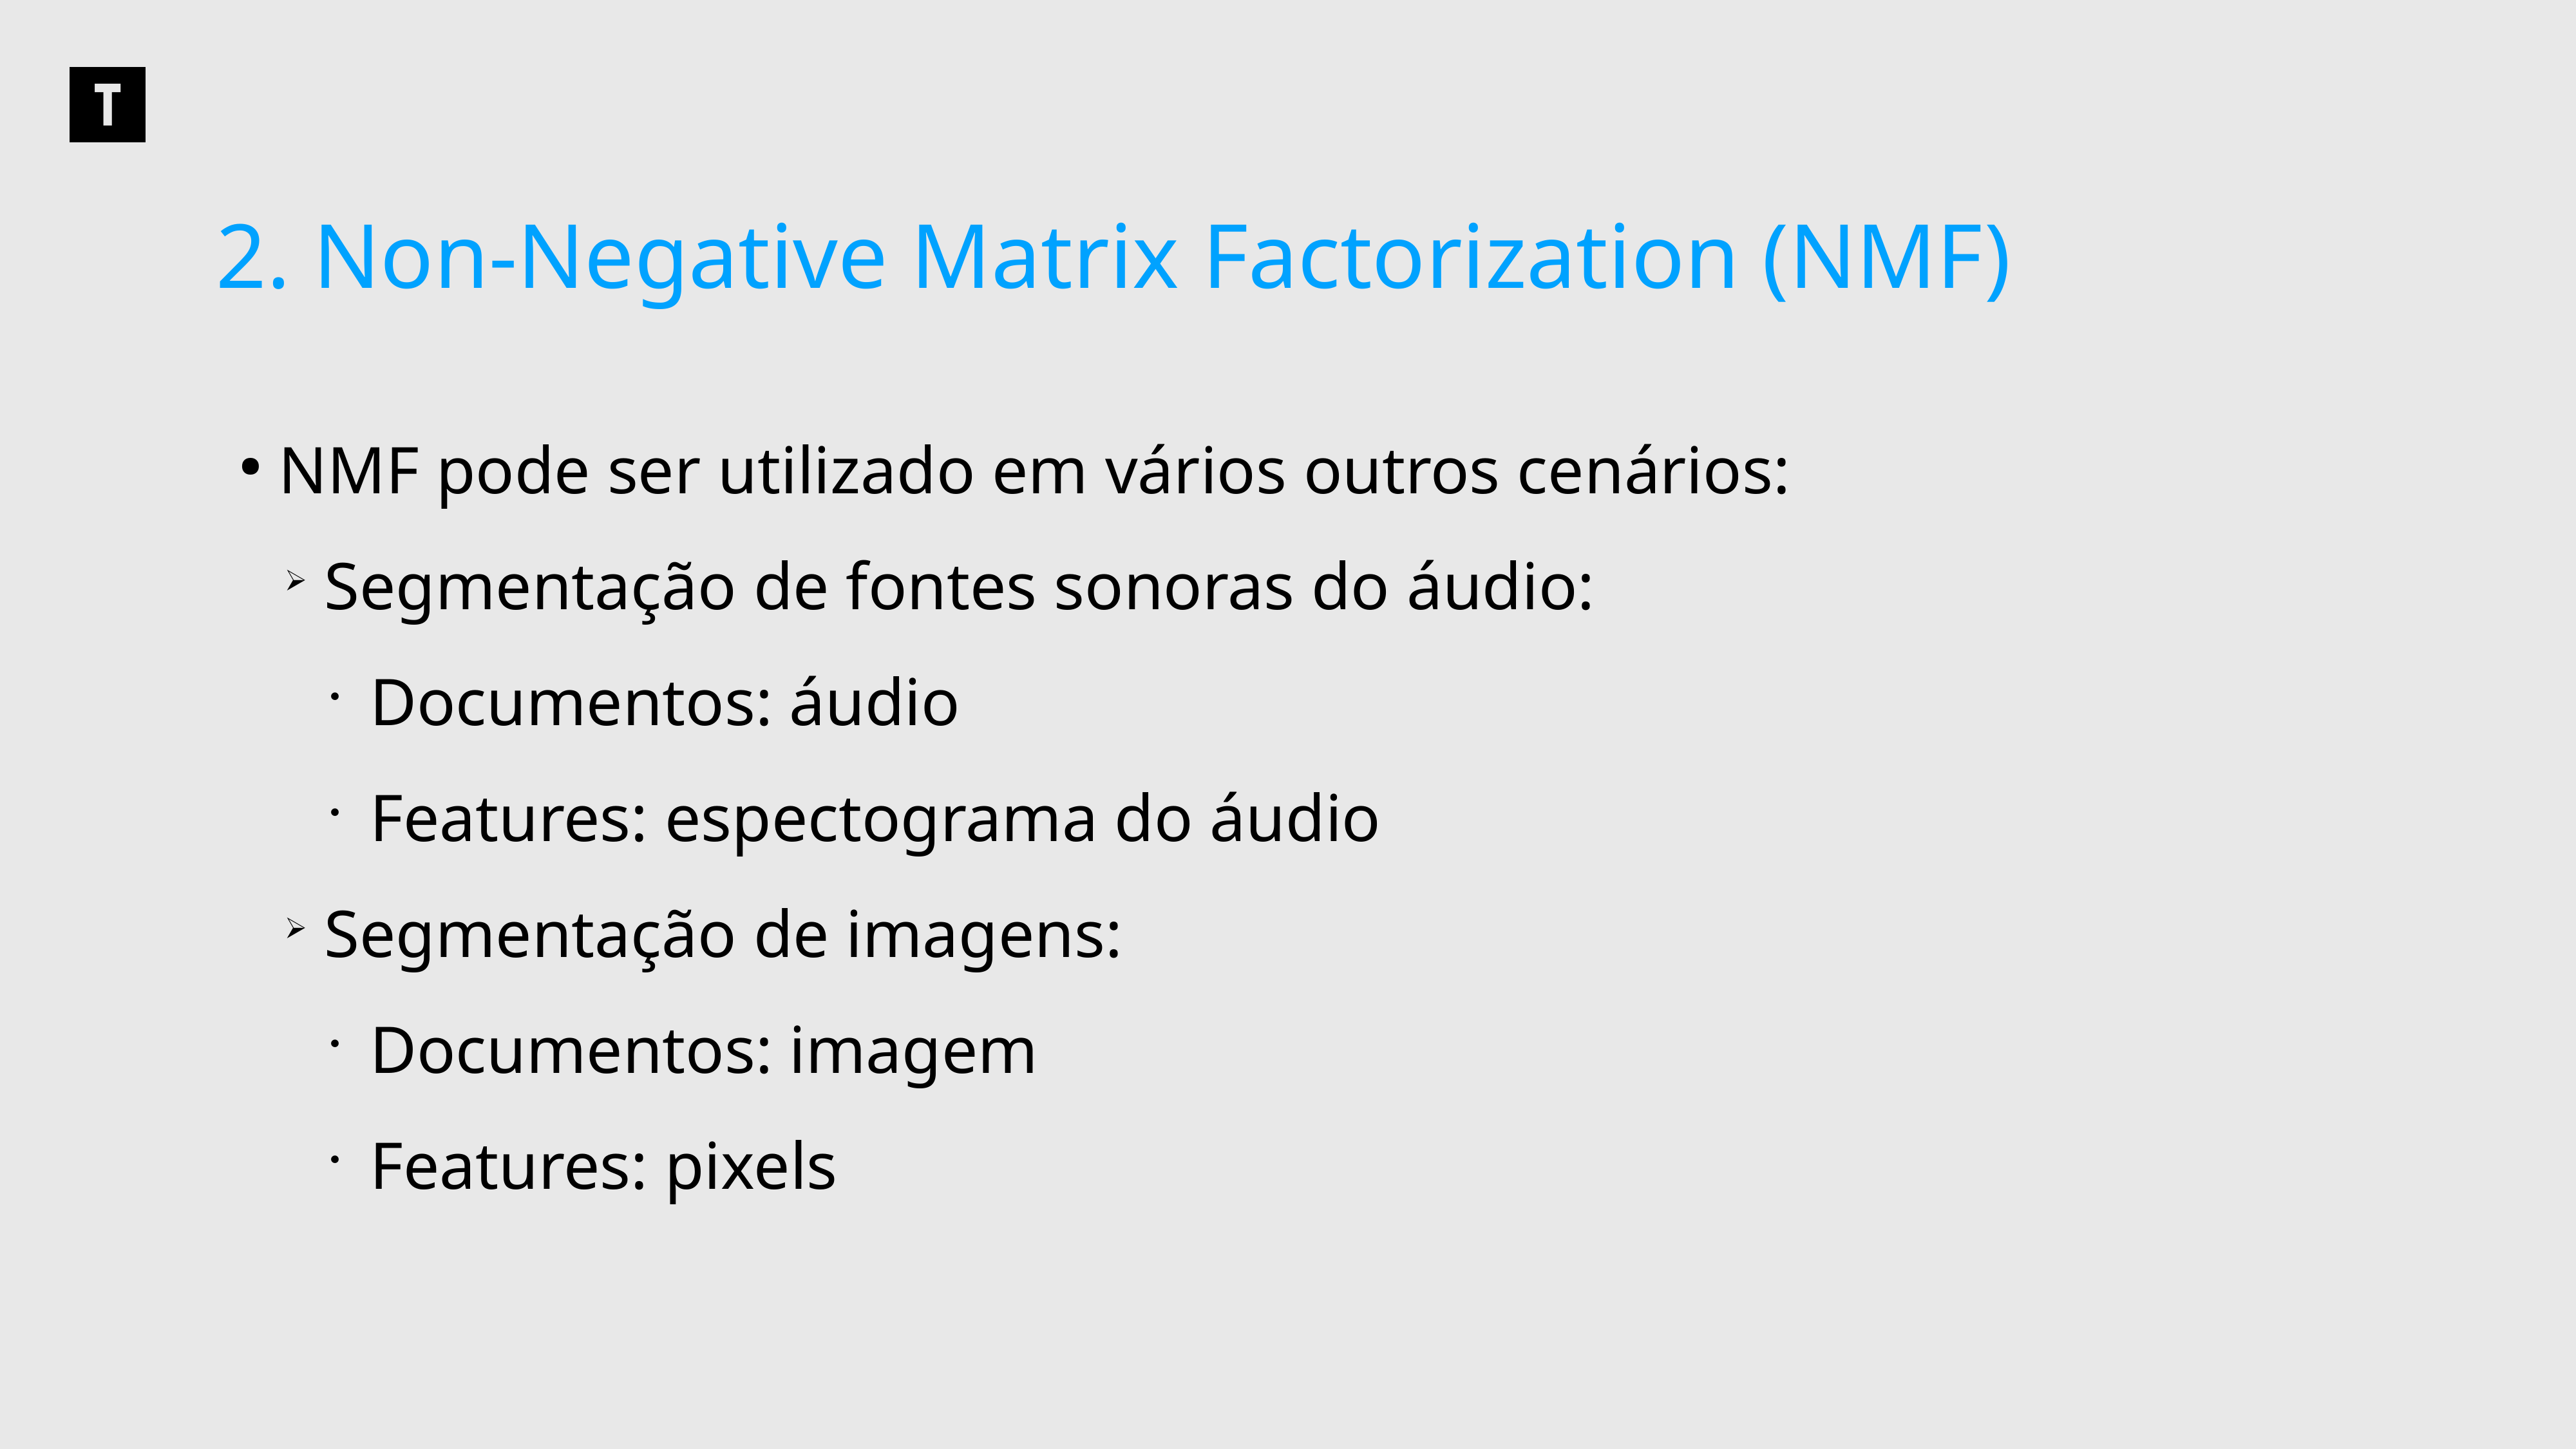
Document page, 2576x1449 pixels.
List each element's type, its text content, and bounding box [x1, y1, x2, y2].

text_box NMF pode ser utilizado em vários outros cenários: Segmentação de fontes sonoras do áudio: Documentos: áudio Features: espectograma do áudio Segmentação de imagens: Documentos: imagem Features: pixels [211, 385, 2351, 589]
picture [70, 67, 146, 142]
text_box 2. Non-Negative Matrix Factorization (NMF) [211, 194, 2267, 312]
